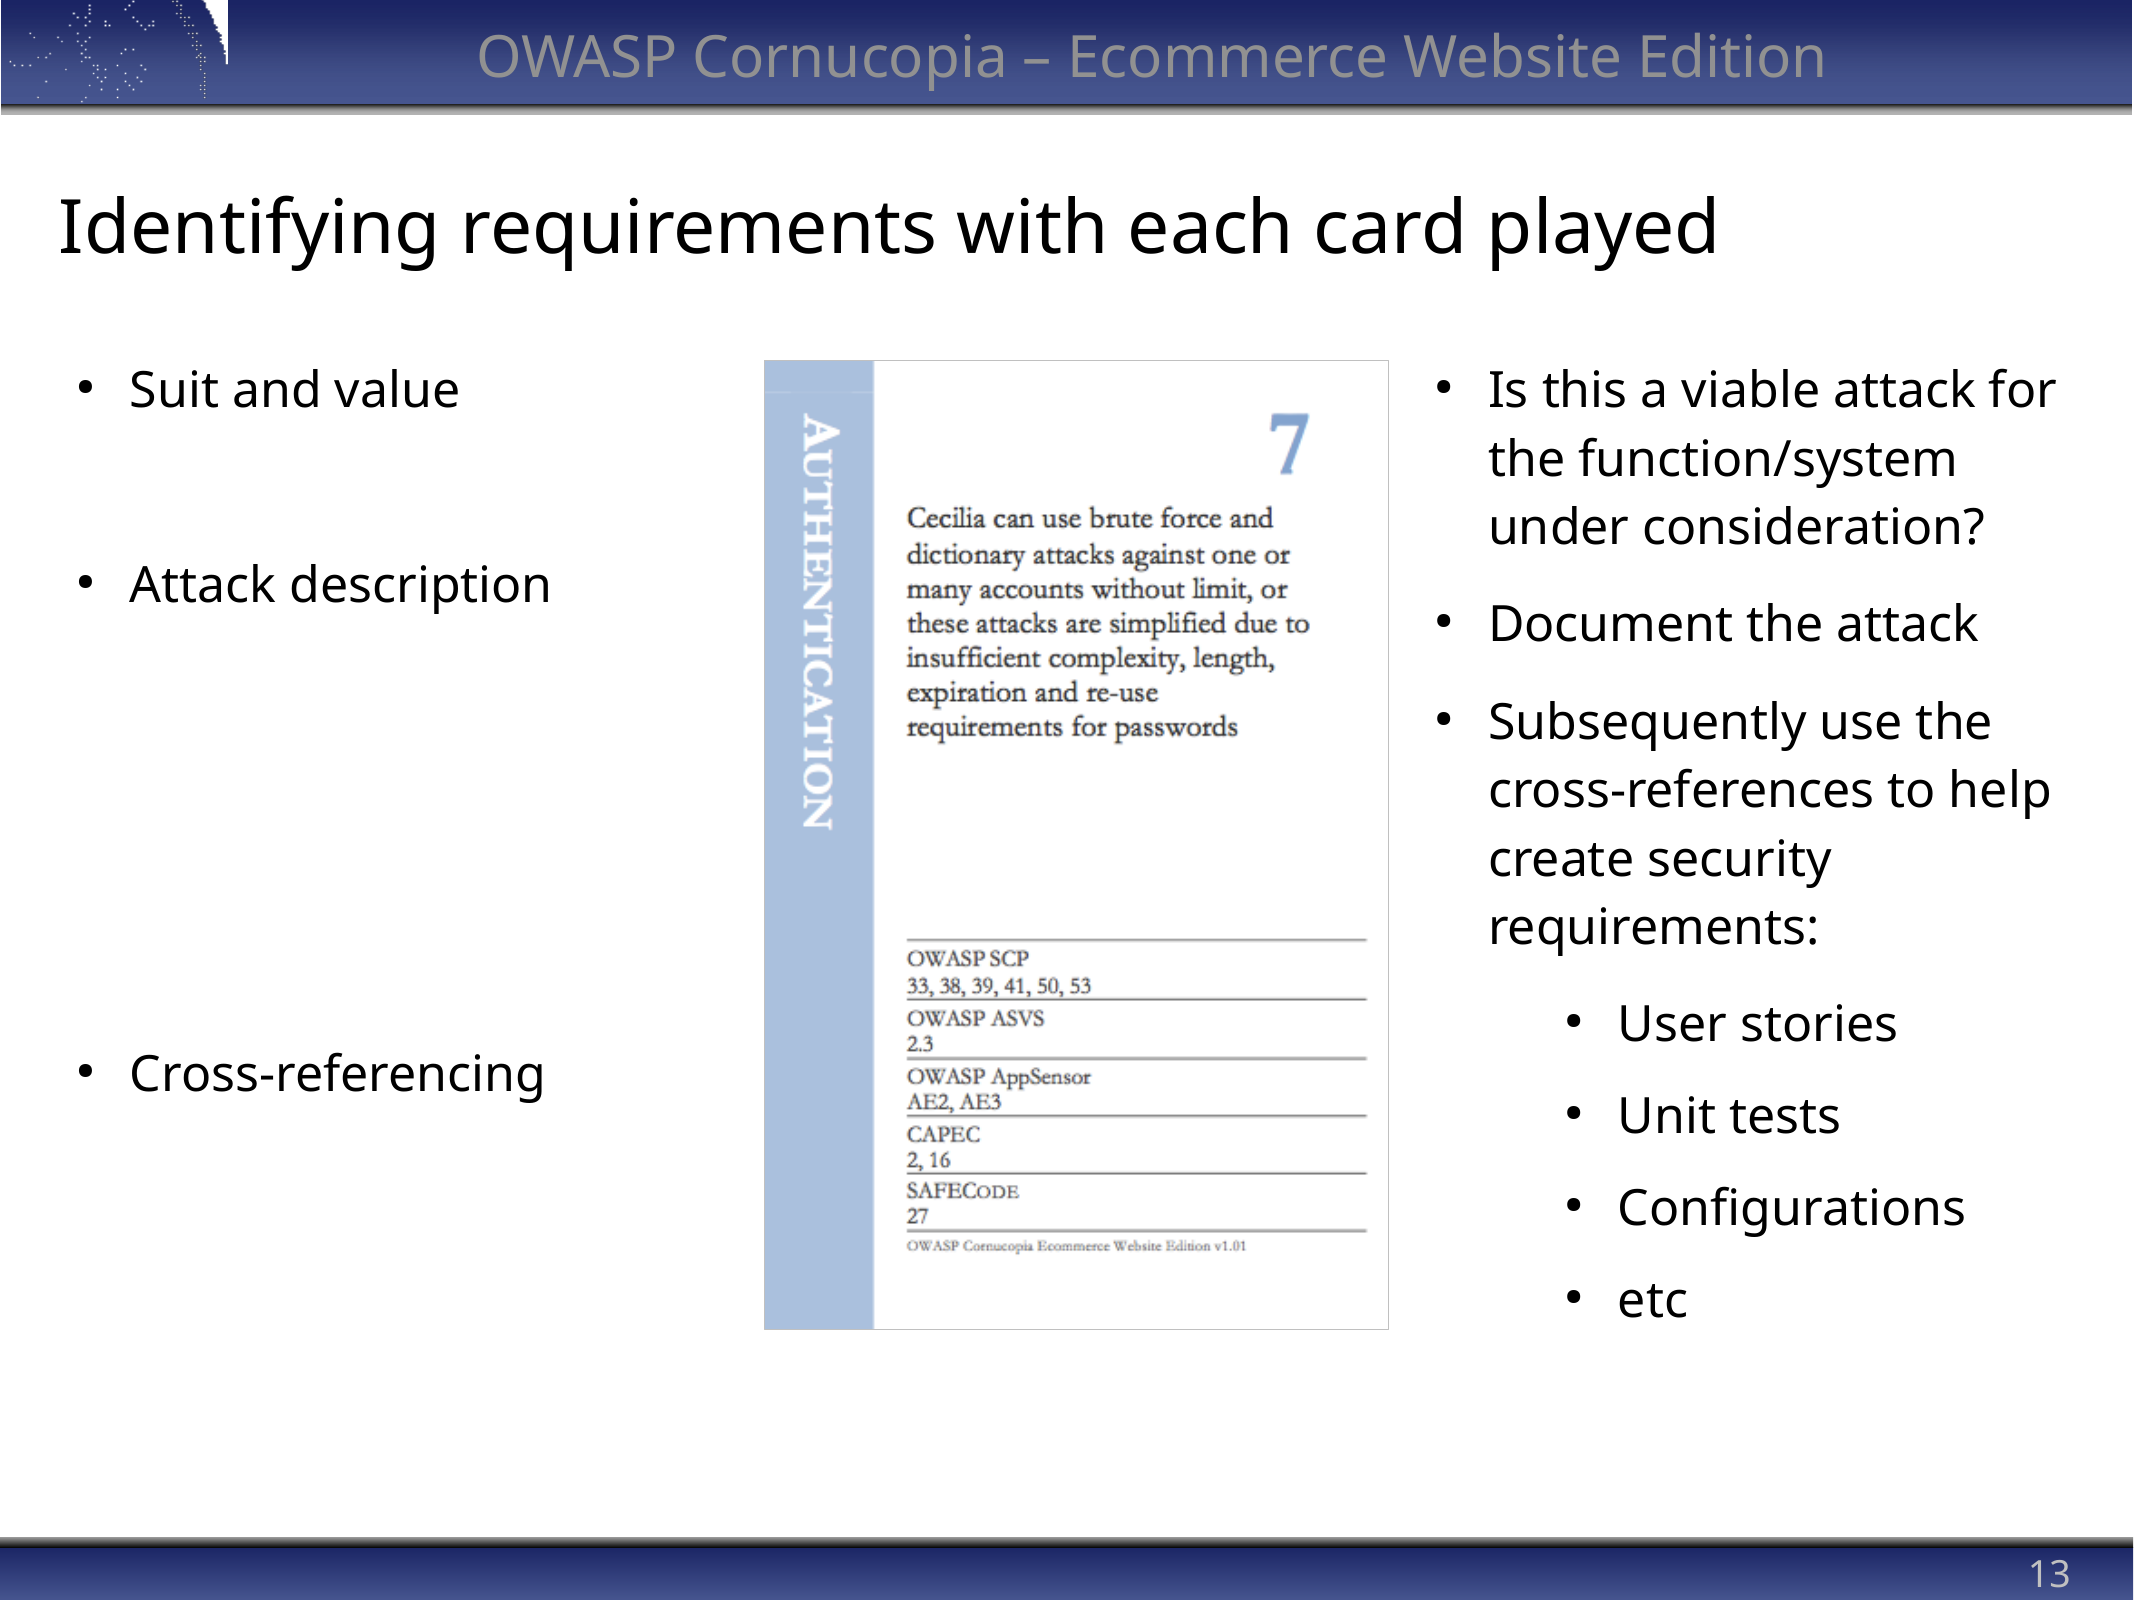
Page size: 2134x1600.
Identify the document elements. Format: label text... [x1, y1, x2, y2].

title Identifying requirements with each card played [58, 124, 2126, 325]
picture [764, 361, 1388, 1329]
list Is this a viable attack for the function/system under consideration? Document the attack Subsequently use the cross-references to help create security requirements: User stories Unit tests Configurations etc [1417, 354, 2068, 1536]
list Suit and value Attack description Cross-referencing [58, 354, 709, 1536]
